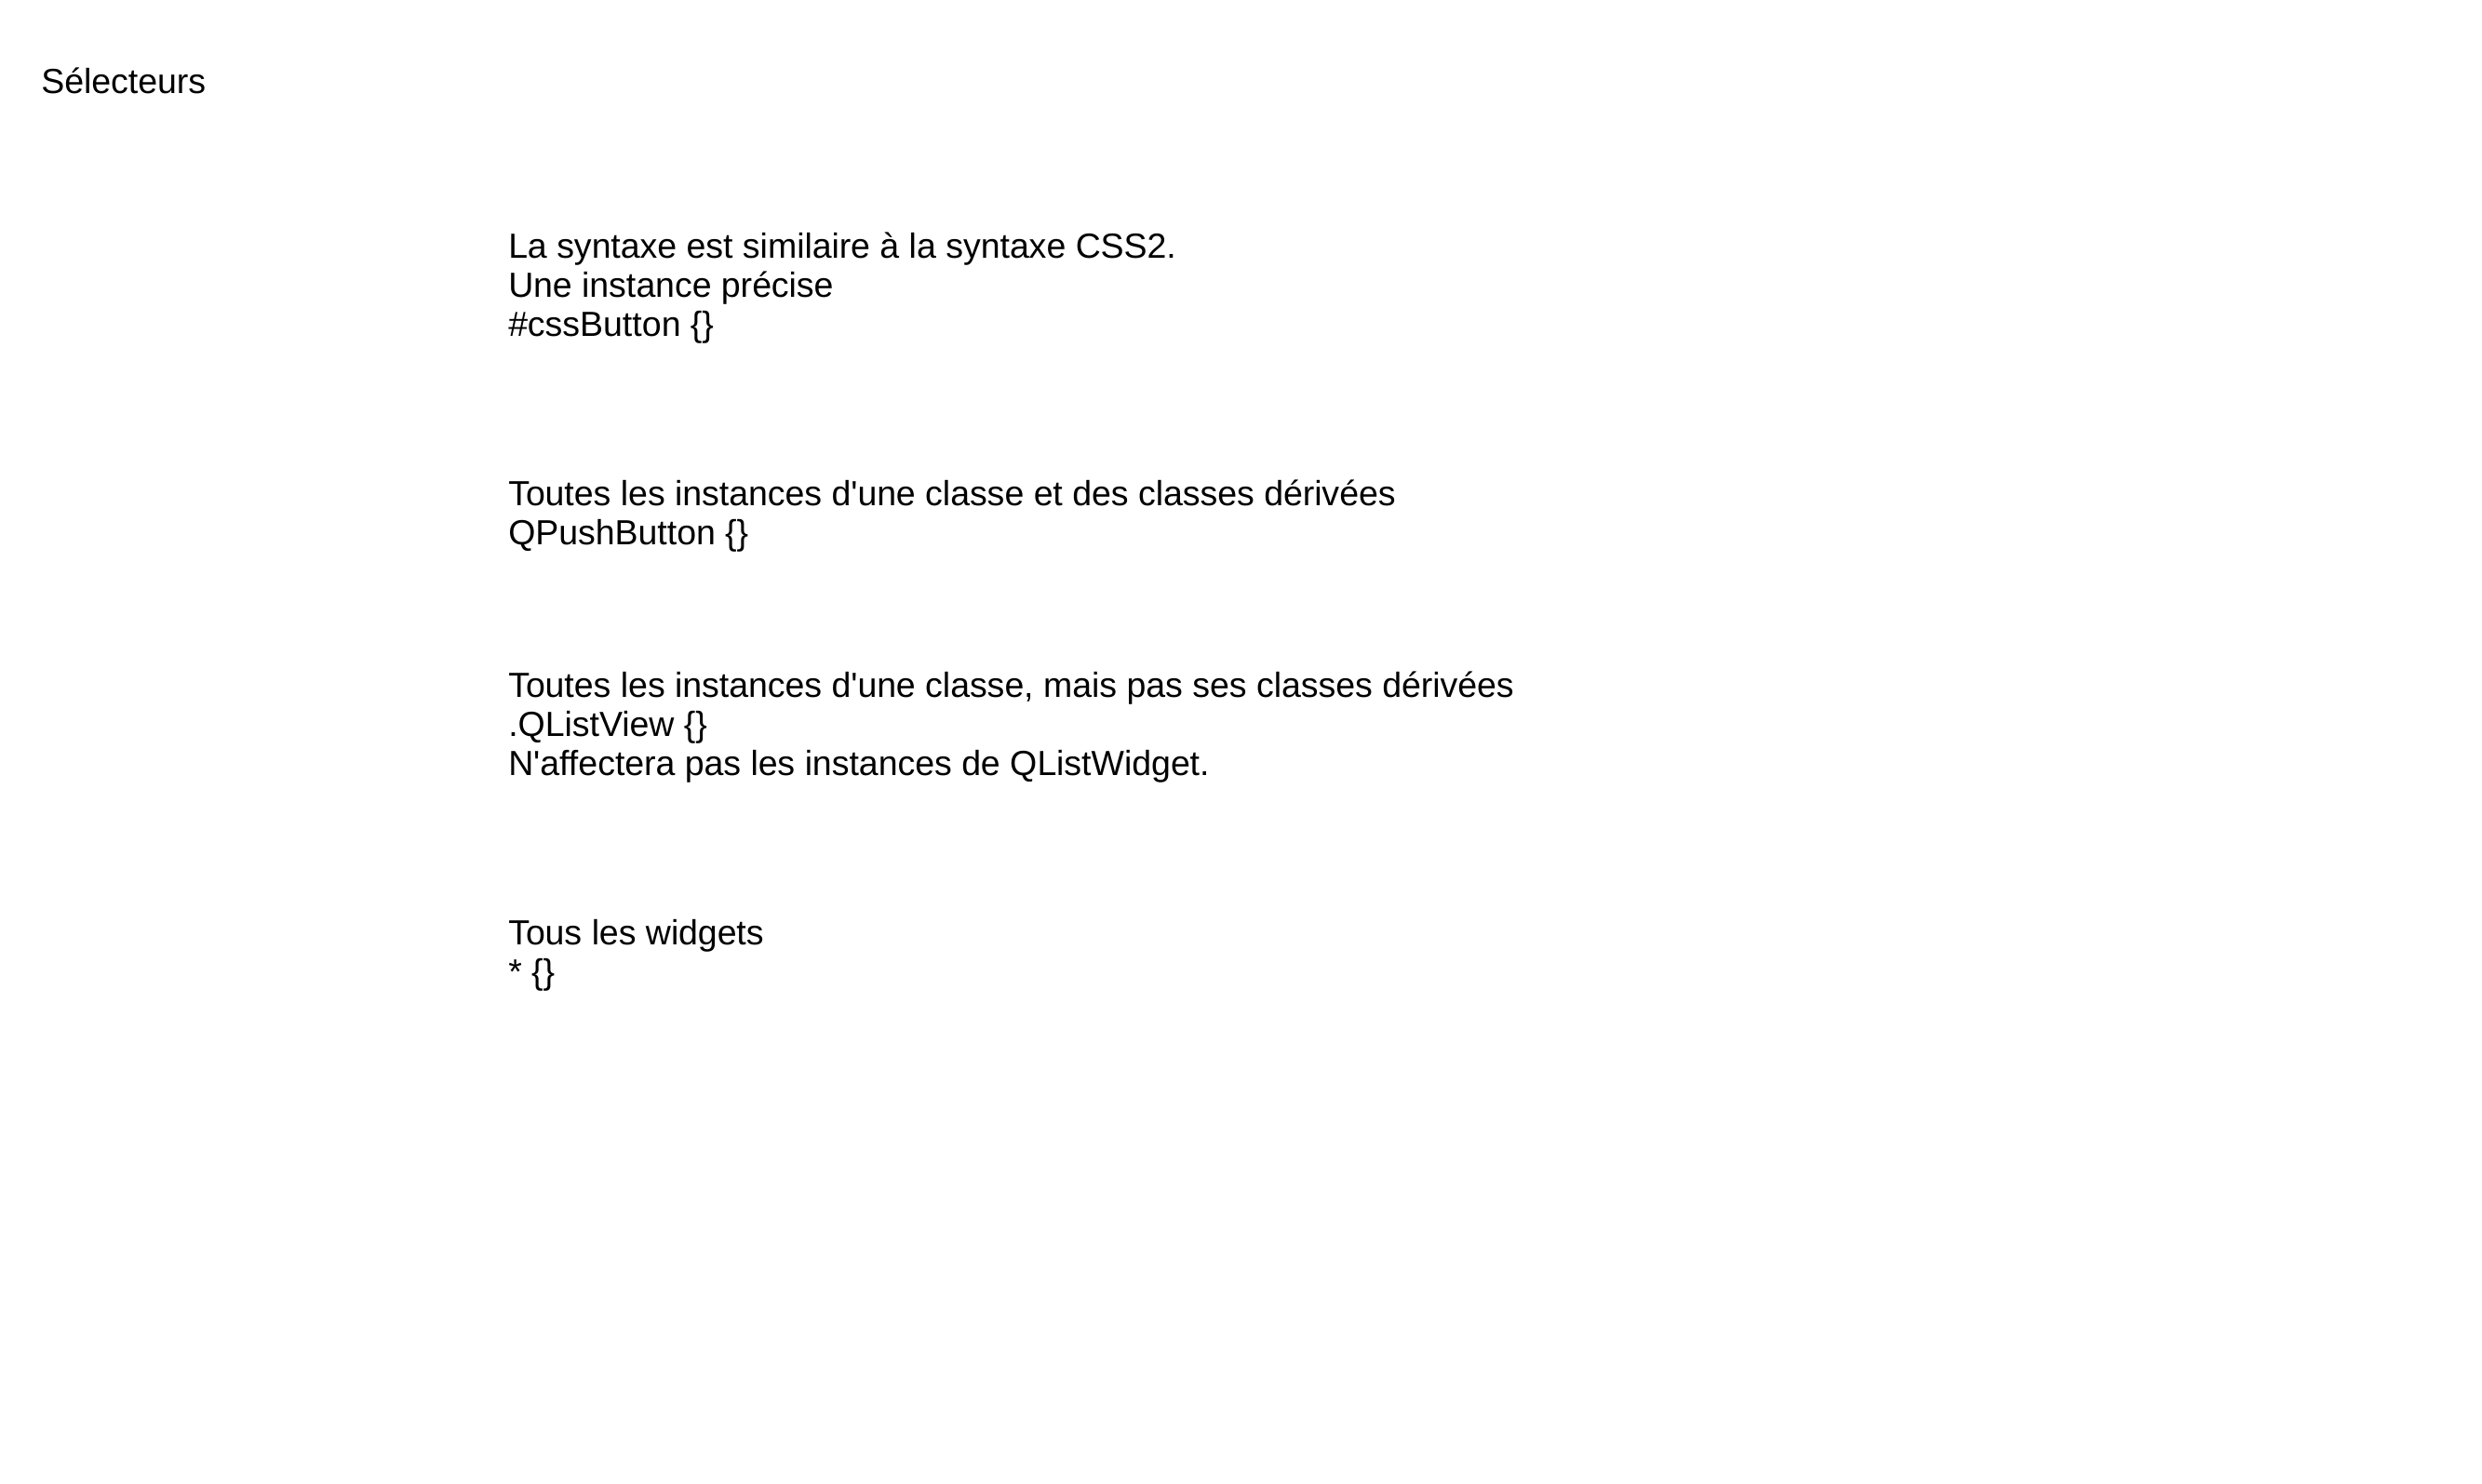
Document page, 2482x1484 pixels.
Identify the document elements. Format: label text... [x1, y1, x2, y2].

text_box Sélecteurs [27, 55, 2446, 108]
text_box La syntaxe est similaire à la syntaxe CSS2. Une instance précise #cssButton {} [494, 220, 2061, 352]
text_box Tous les widgets * {} [494, 906, 2061, 999]
text_box Toutes les instances d'une classe, mais pas ses classes dérivées .QListView {} N'affectera pas les instances de QListWidget. [494, 658, 2061, 790]
text_box Toutes les instances d'une classe et des classes dérivées QPushButton {} [494, 466, 2061, 559]
